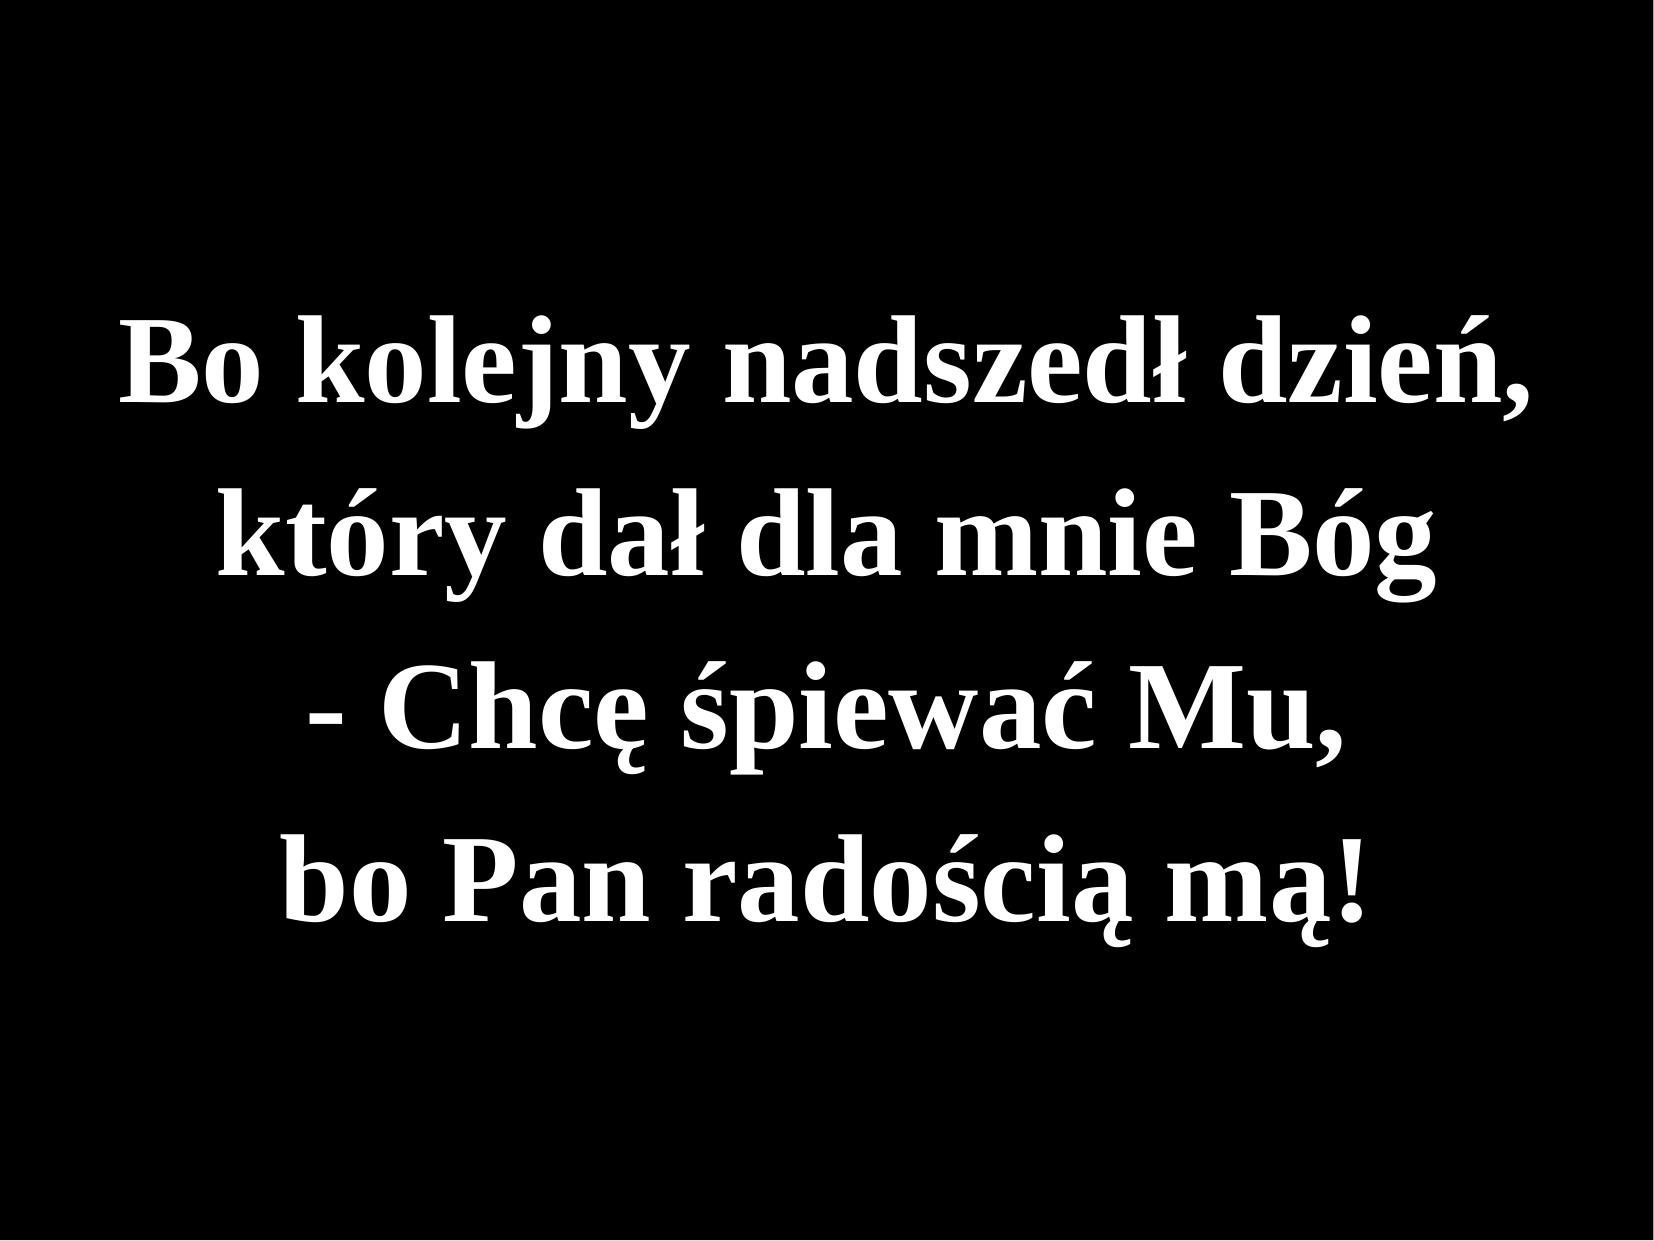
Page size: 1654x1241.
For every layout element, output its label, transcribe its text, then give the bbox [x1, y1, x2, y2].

title Bo kolejny nadszedł dzień, ppp który dał dla mnie Bóg ppp - Chcę śpiewać Mu, ppp bo Pan radością mą! [0, 0, 1654, 1241]
